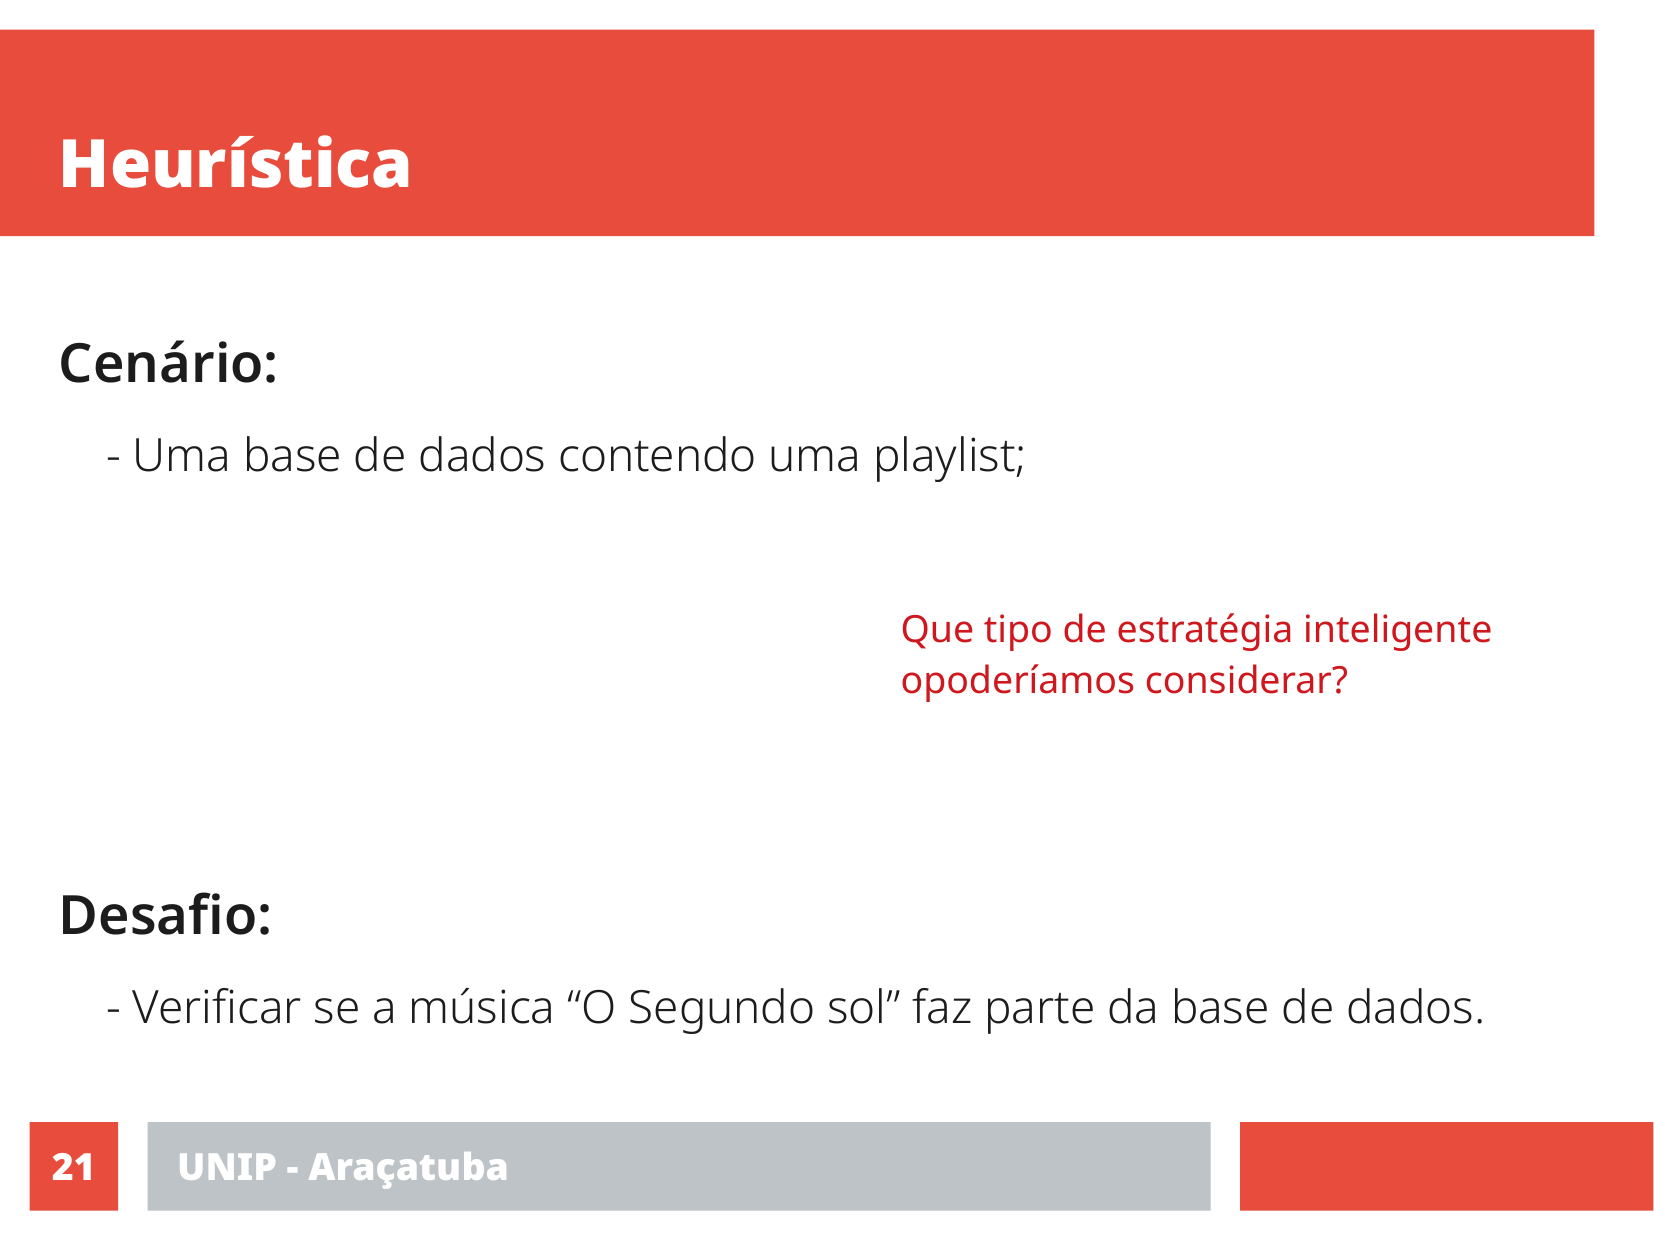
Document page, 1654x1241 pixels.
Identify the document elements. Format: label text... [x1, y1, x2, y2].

text_box Que tipo de estratégia inteligente opoderíamos considerar? [885, 594, 1571, 697]
list Cenário: - Uma base de dados contendo uma playlist; Desafio: - Verificar se a música “O Segundo sol” faz parte da base de dados. [59, 324, 1565, 1093]
title Heurística [59, 59, 1595, 207]
